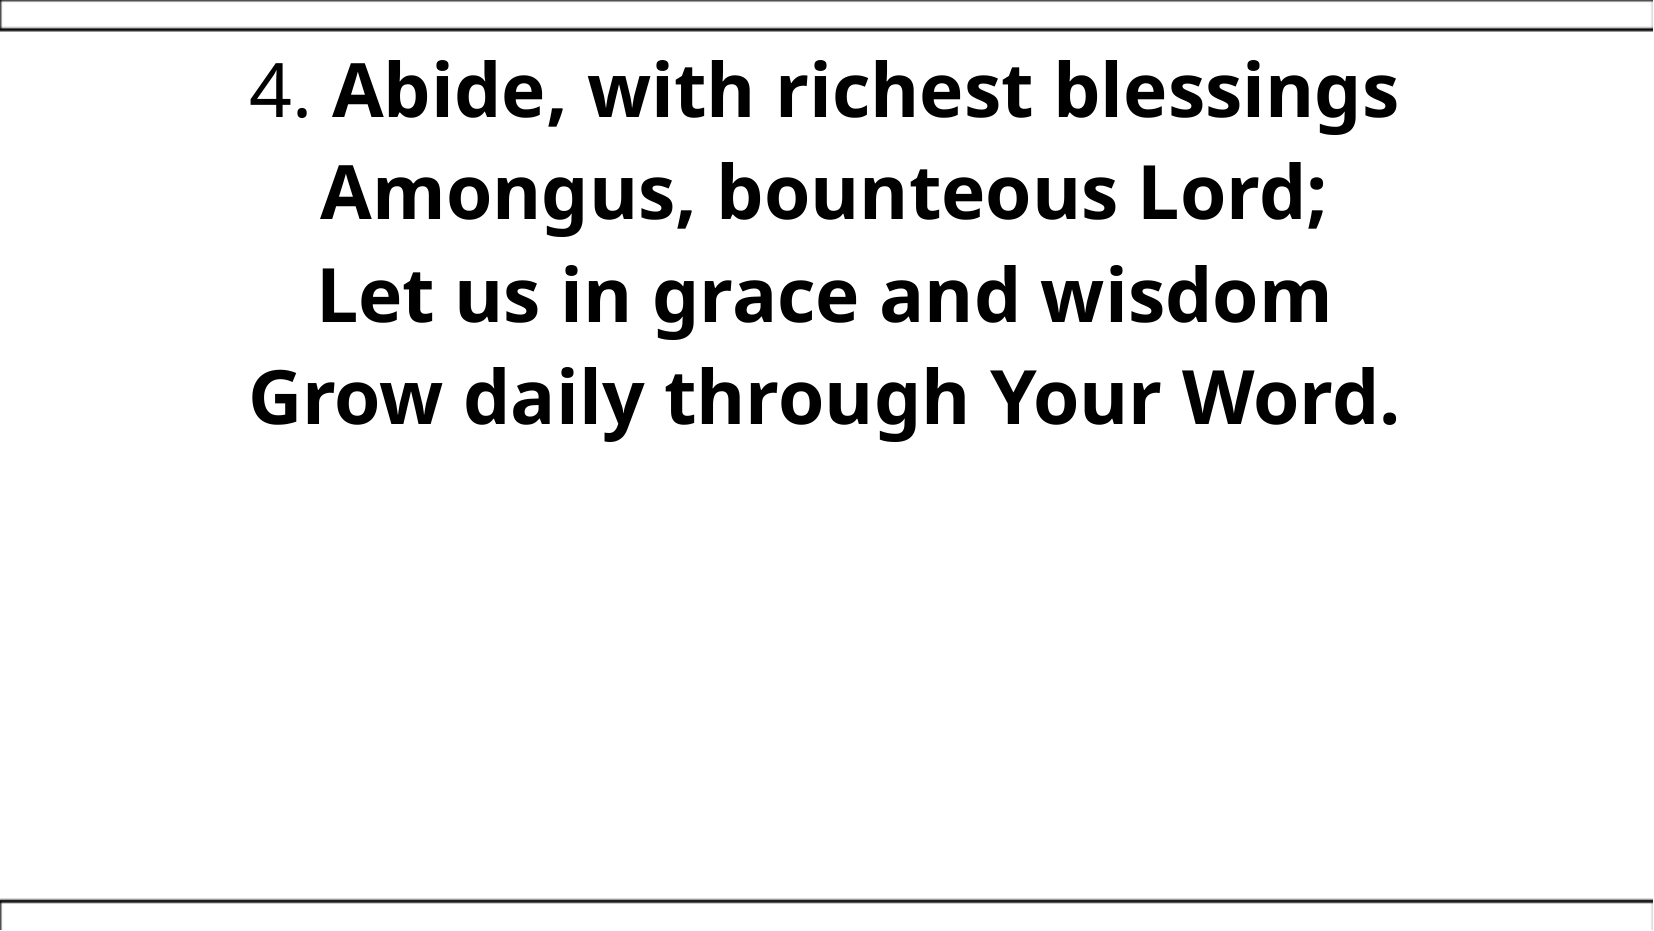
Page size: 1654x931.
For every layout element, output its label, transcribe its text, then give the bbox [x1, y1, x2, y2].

text_box 4. Abide, with richest blessings Amongus, bounteous Lord; Let us in grace and wisdom Grow daily through Your Word. [75, 30, 1576, 445]
picture [0, 0, 1653, 930]
